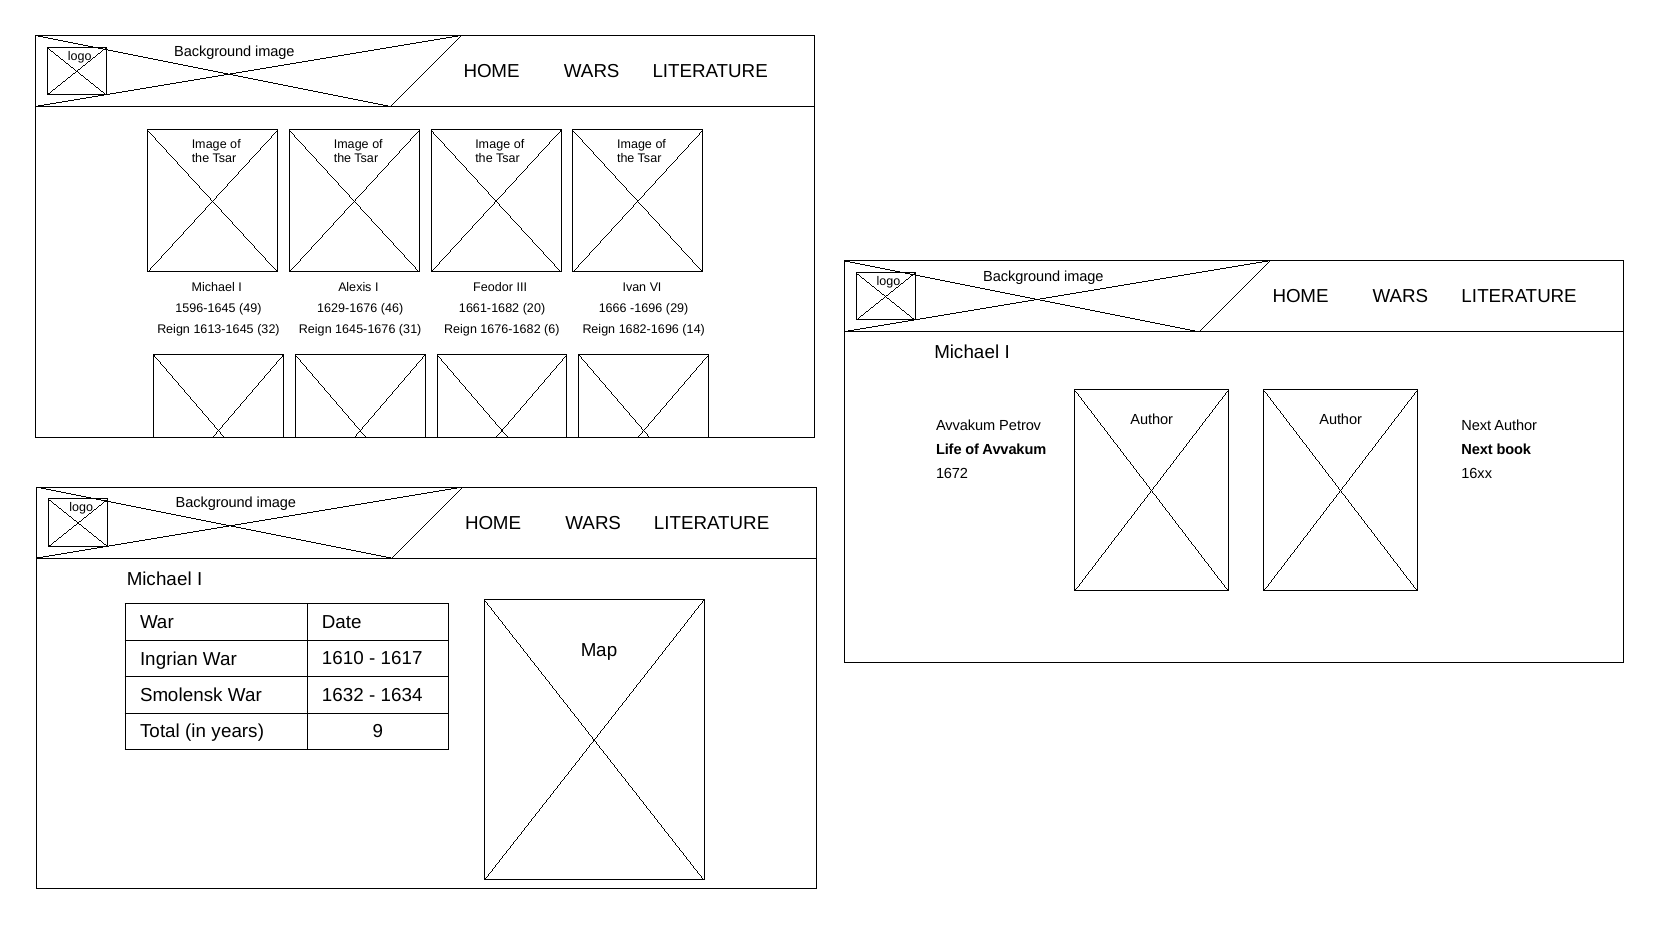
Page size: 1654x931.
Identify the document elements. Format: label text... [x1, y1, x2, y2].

text_box HOME [448, 53, 544, 89]
text_box logo [53, 41, 119, 85]
table_header Date [308, 604, 448, 640]
text_box Author [1110, 401, 1193, 438]
text_box LITERATURE [639, 504, 793, 547]
text_box Image of the Tsar [460, 129, 549, 173]
text_box WARS [1358, 278, 1446, 315]
text_box Image of the Tsar [177, 129, 266, 173]
text_box Map [555, 631, 644, 668]
text_box Background image [968, 260, 1122, 292]
table_header War [126, 604, 307, 640]
text_box logo [54, 493, 120, 536]
table_cell 9 [308, 714, 448, 749]
table_cell Smolensk War [126, 677, 307, 713]
text_box Image of the Tsar [602, 129, 691, 173]
text_box Alexis I 1629-1676 (46) Reign 1645-1676 (31) [283, 265, 425, 344]
text_box Feodor III 1661-1682 (20) Reign 1676-1682 (6) [425, 265, 566, 344]
text_box WARS [549, 53, 637, 89]
text_box Author [1299, 401, 1382, 438]
table_cell 1632 - 1634 [308, 677, 448, 713]
text_box Michael I [112, 560, 290, 597]
text_box Next Author Next book 16xx [1446, 401, 1560, 490]
text_box LITERATURE [1446, 278, 1601, 320]
text_box HOME [1257, 278, 1353, 315]
text_box Michael I 1596-1645 (49) Reign 1613-1645 (32) [141, 265, 283, 344]
text_box Ivan VI 1666 -1696 (29) Reign 1682-1696 (14) [566, 265, 721, 344]
text_box Avvakum Petrov Life of Avvakum 1672 [921, 401, 1087, 490]
text_box WARS [550, 504, 639, 541]
text_box Background image [159, 35, 313, 67]
text_box logo [861, 266, 927, 310]
table_cell 1610 - 1617 [308, 641, 448, 676]
text_box Image of the Tsar [318, 129, 407, 173]
table_cell Total (in years) [126, 714, 307, 749]
text_box HOME [450, 504, 545, 541]
text_box Michael I [919, 334, 1097, 371]
table_cell Ingrian War [126, 641, 307, 676]
text_box LITERATURE [637, 53, 792, 95]
text_box Background image [160, 487, 315, 519]
